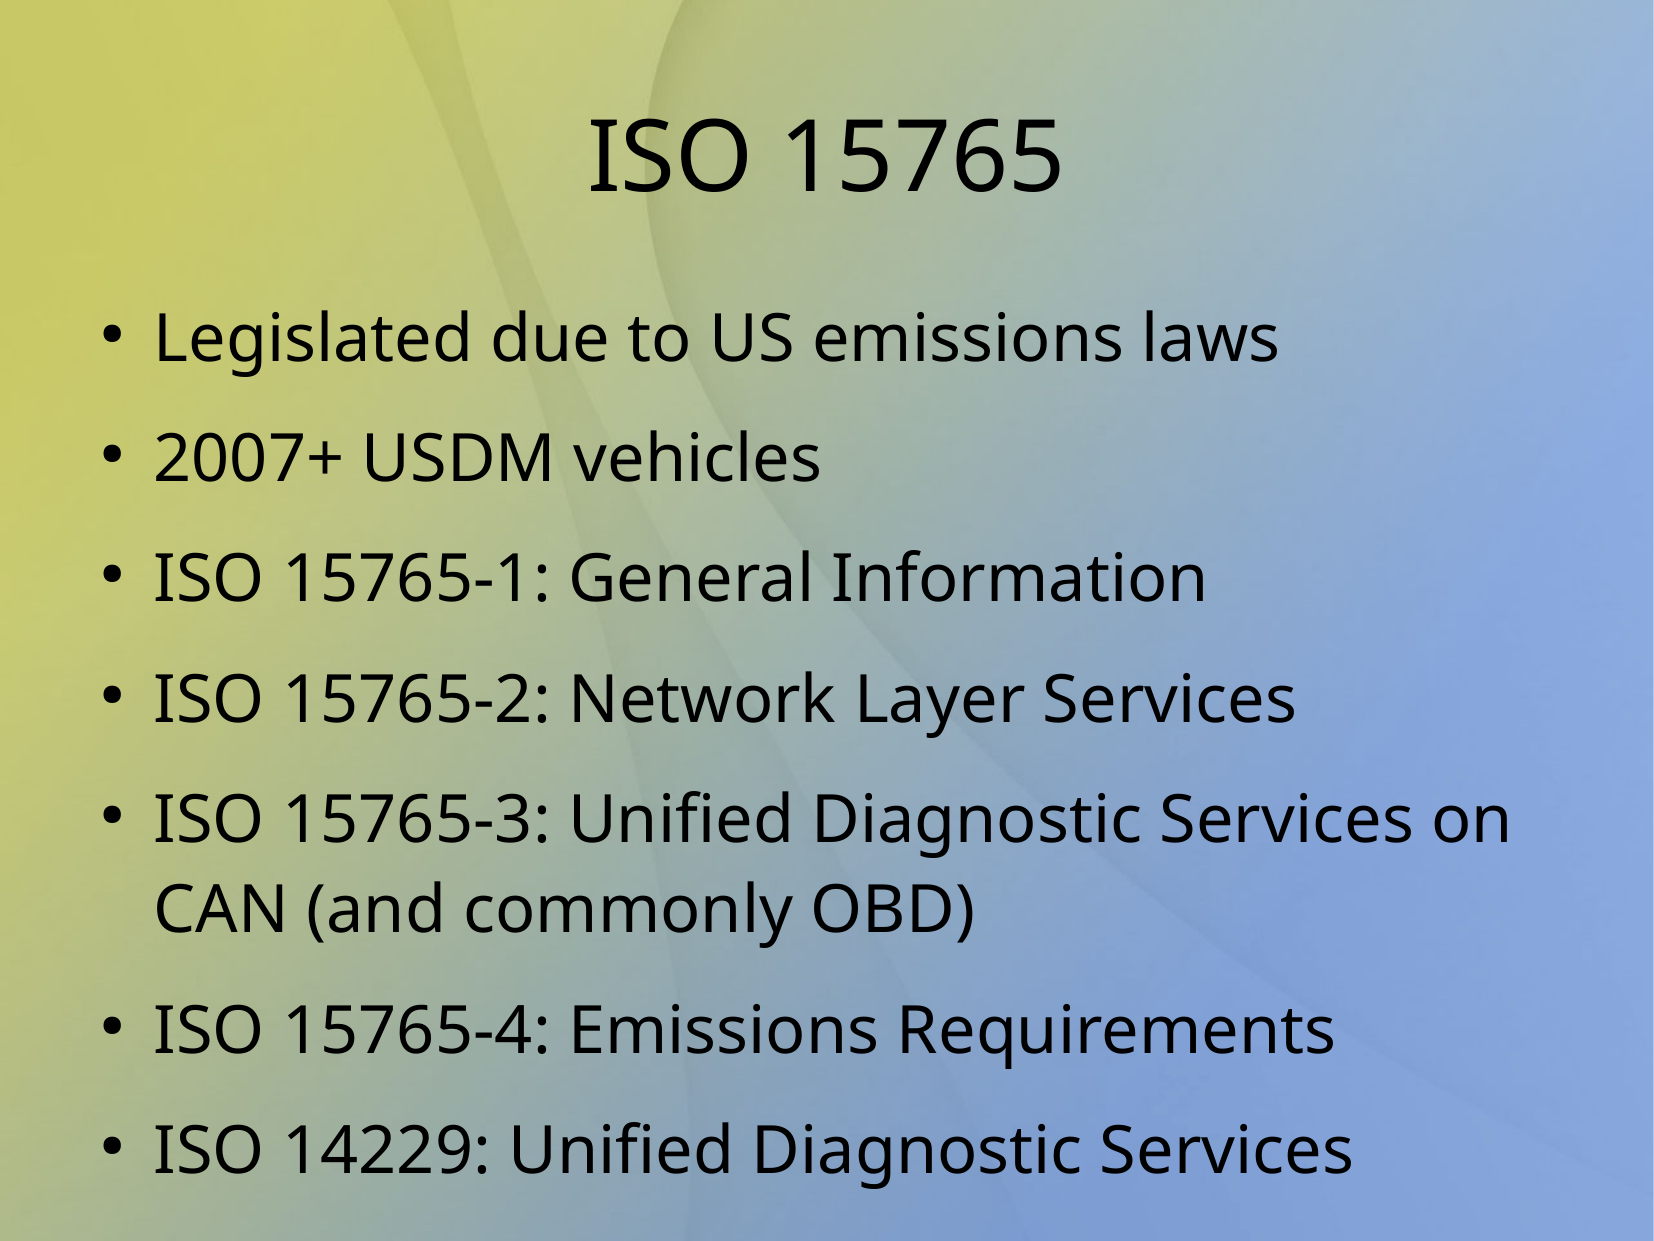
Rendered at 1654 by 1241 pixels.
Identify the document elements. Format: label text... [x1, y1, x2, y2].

list Legislated due to US emissions laws 2007+ USDM vehicles ISO 15765-1: General Information ISO 15765-2: Network Layer Services ISO 15765-3: Unified Diagnostic Services on CAN (and commonly OBD) ISO 15765-4: Emissions Requirements ISO 14229: Unified Diagnostic Services [82, 290, 1571, 1119]
title ISO 15765 [82, 49, 1571, 257]
picture [0, 0, 1654, 1241]
